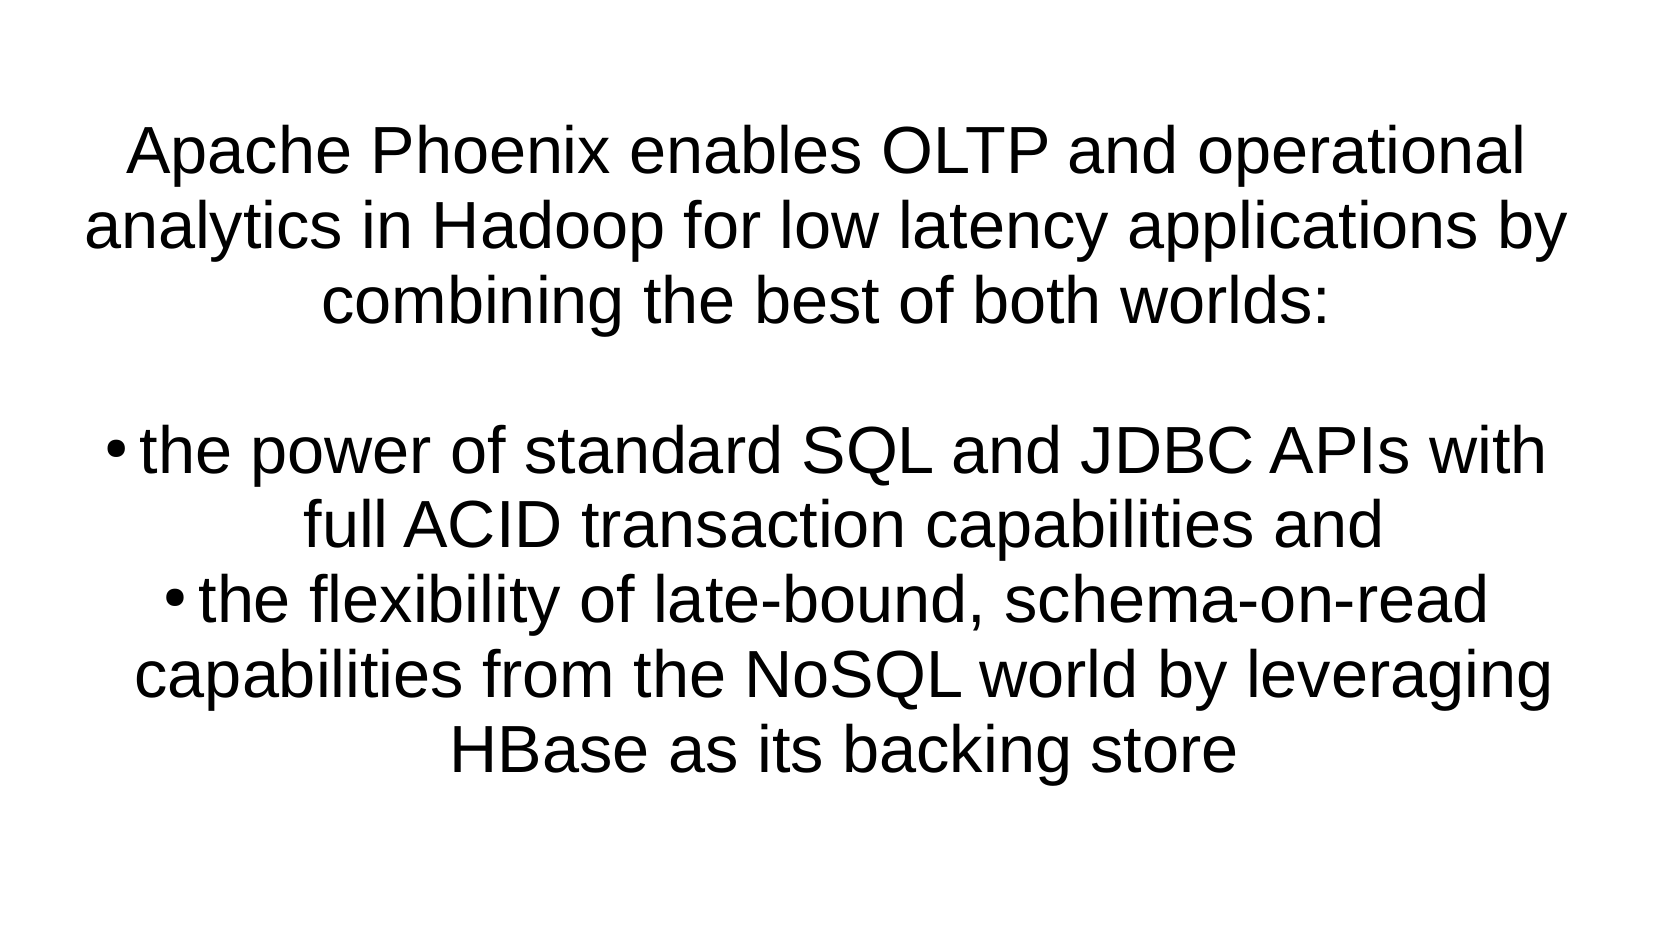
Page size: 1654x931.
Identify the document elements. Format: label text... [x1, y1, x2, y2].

subtitle Apache Phoenix enables OLTP and operational analytics in Hadoop for low latency applications by combining the best of both worlds: the power of standard SQL and JDBC APIs with full ACID transaction capabilities and the flexibility of late-bound, schema-on-read capabilities from the NoSQL world by leveraging HBase as its backing store [82, 75, 1571, 826]
